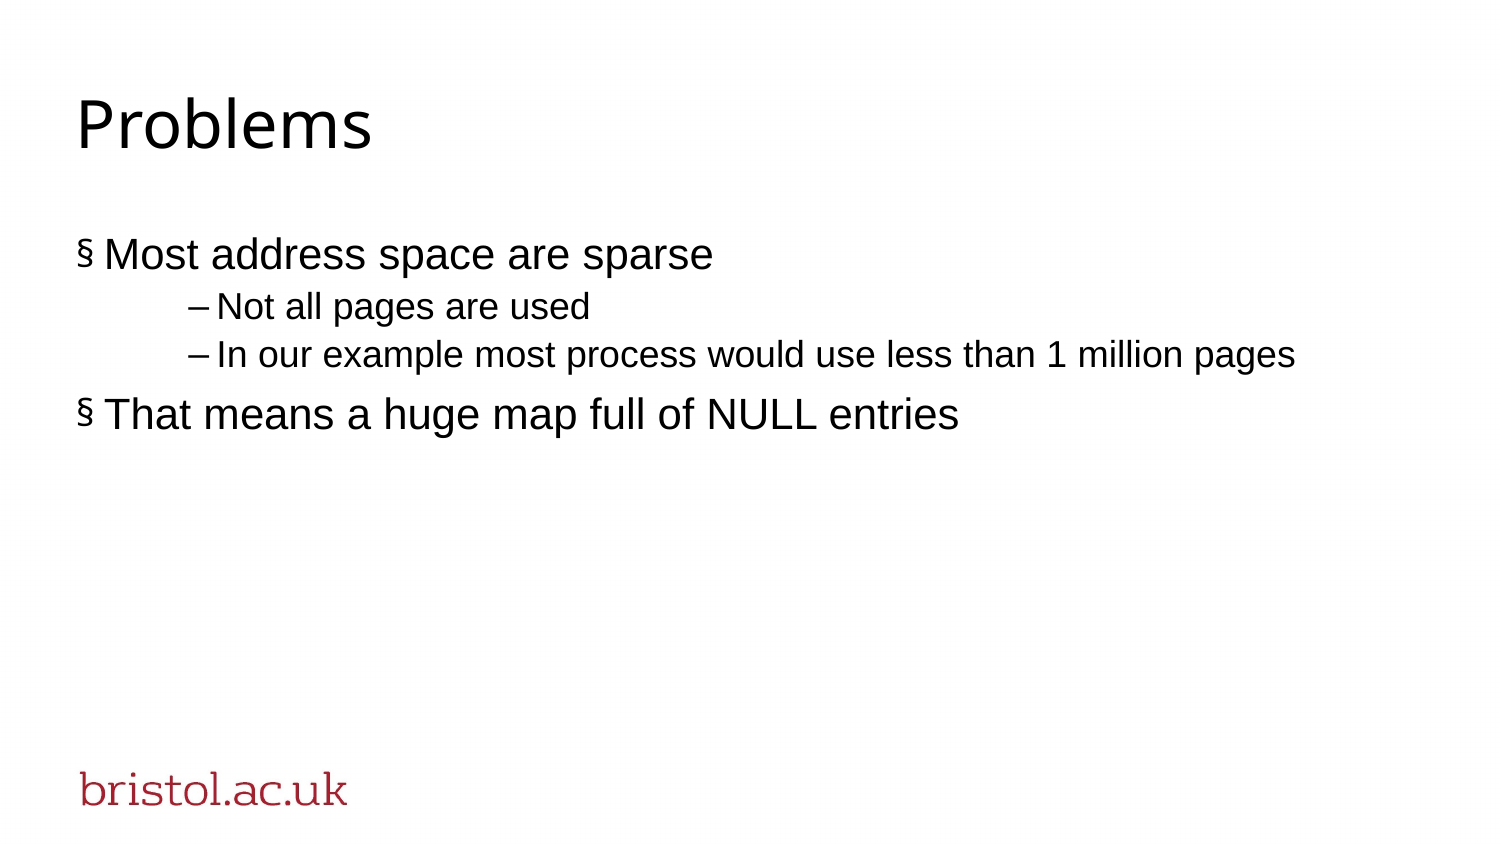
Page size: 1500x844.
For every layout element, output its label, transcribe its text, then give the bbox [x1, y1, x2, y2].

list Most address space are sparse Not all pages are used In our example most process would use less than 1 million pages That means a huge map full of NULL entries [60, 224, 1440, 699]
title Problems [60, 44, 1440, 209]
